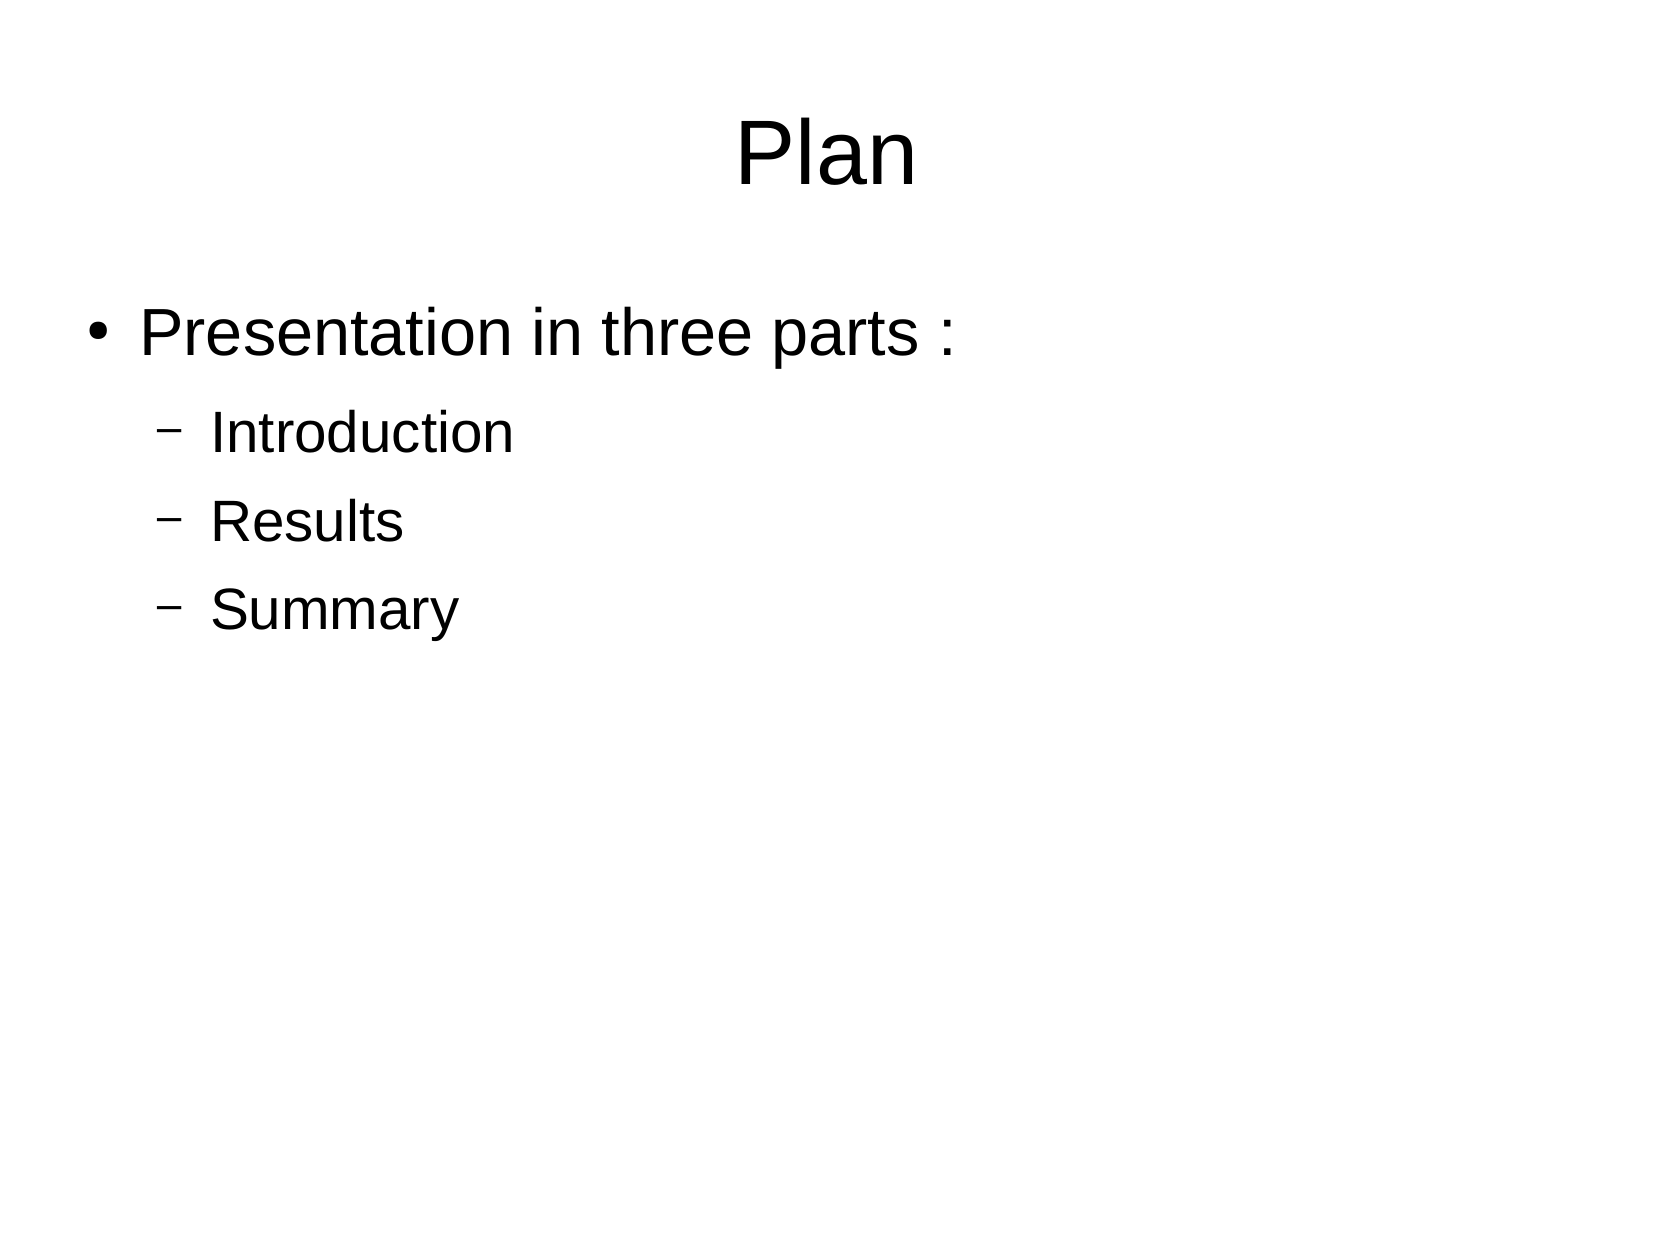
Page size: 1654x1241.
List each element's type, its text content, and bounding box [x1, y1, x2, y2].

list Presentation in three parts : Introduction Results Summary [68, 295, 1524, 1015]
title Plan [82, 49, 1571, 257]
